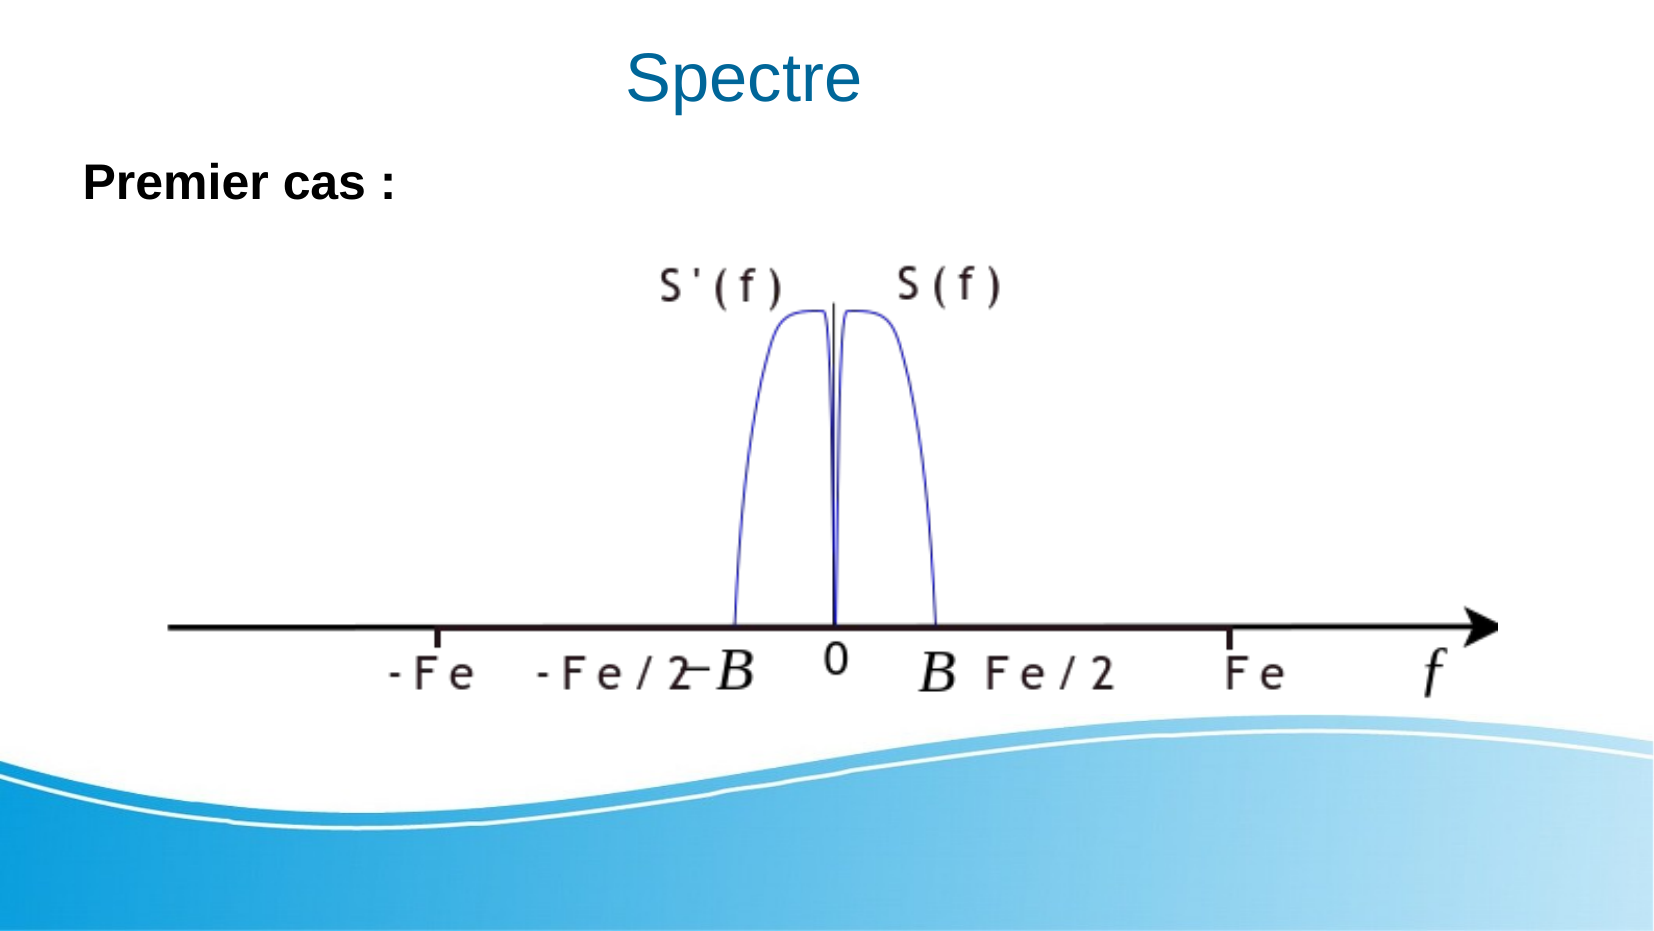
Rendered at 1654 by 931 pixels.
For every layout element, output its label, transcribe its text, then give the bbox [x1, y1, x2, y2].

title Spectre [0, 0, 1489, 156]
list Premier cas : [82, 153, 1571, 237]
picture [0, 227, 1654, 931]
